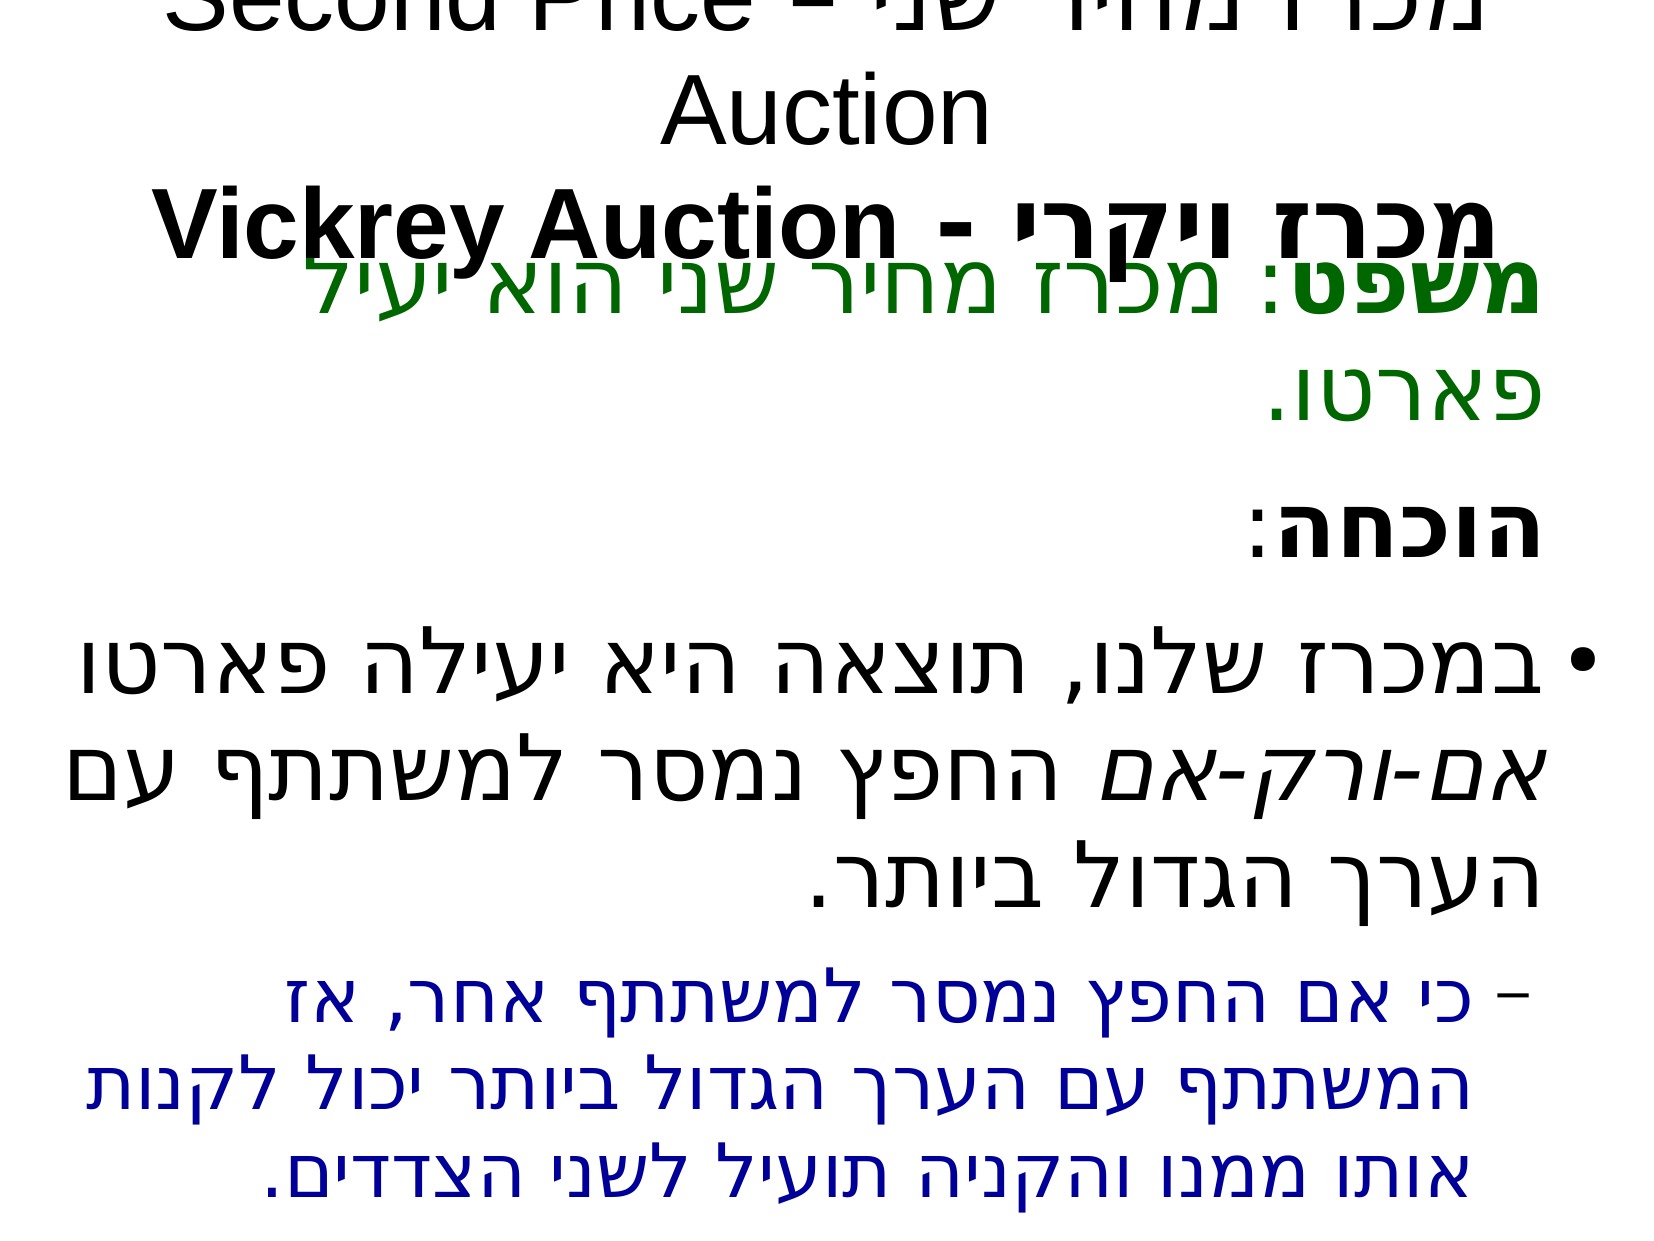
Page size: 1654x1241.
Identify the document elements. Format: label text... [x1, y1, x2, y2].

title מכרז מחיר שני – Second Price Auction מכרז ויקרי - Vickrey Auction [0, 0, 1654, 229]
list משפט: מכרז מחיר שני הוא יעיל פארטו. הוכחה: במכרז שלנו, תוצאה היא יעילה פארטו אם-ורק-אם החפץ נמסר למשתתף עם הערך הגדול ביותר. כי אם החפץ נמסר למשתתף אחר, אז המשתתף עם הערך הגדול ביותר יכול לקנות אותו ממנו והקניה תועיל לשני הצדדים. זה בדיוק מה שעושה מכרז מחיר שני. *** [27, 229, 1618, 1241]
